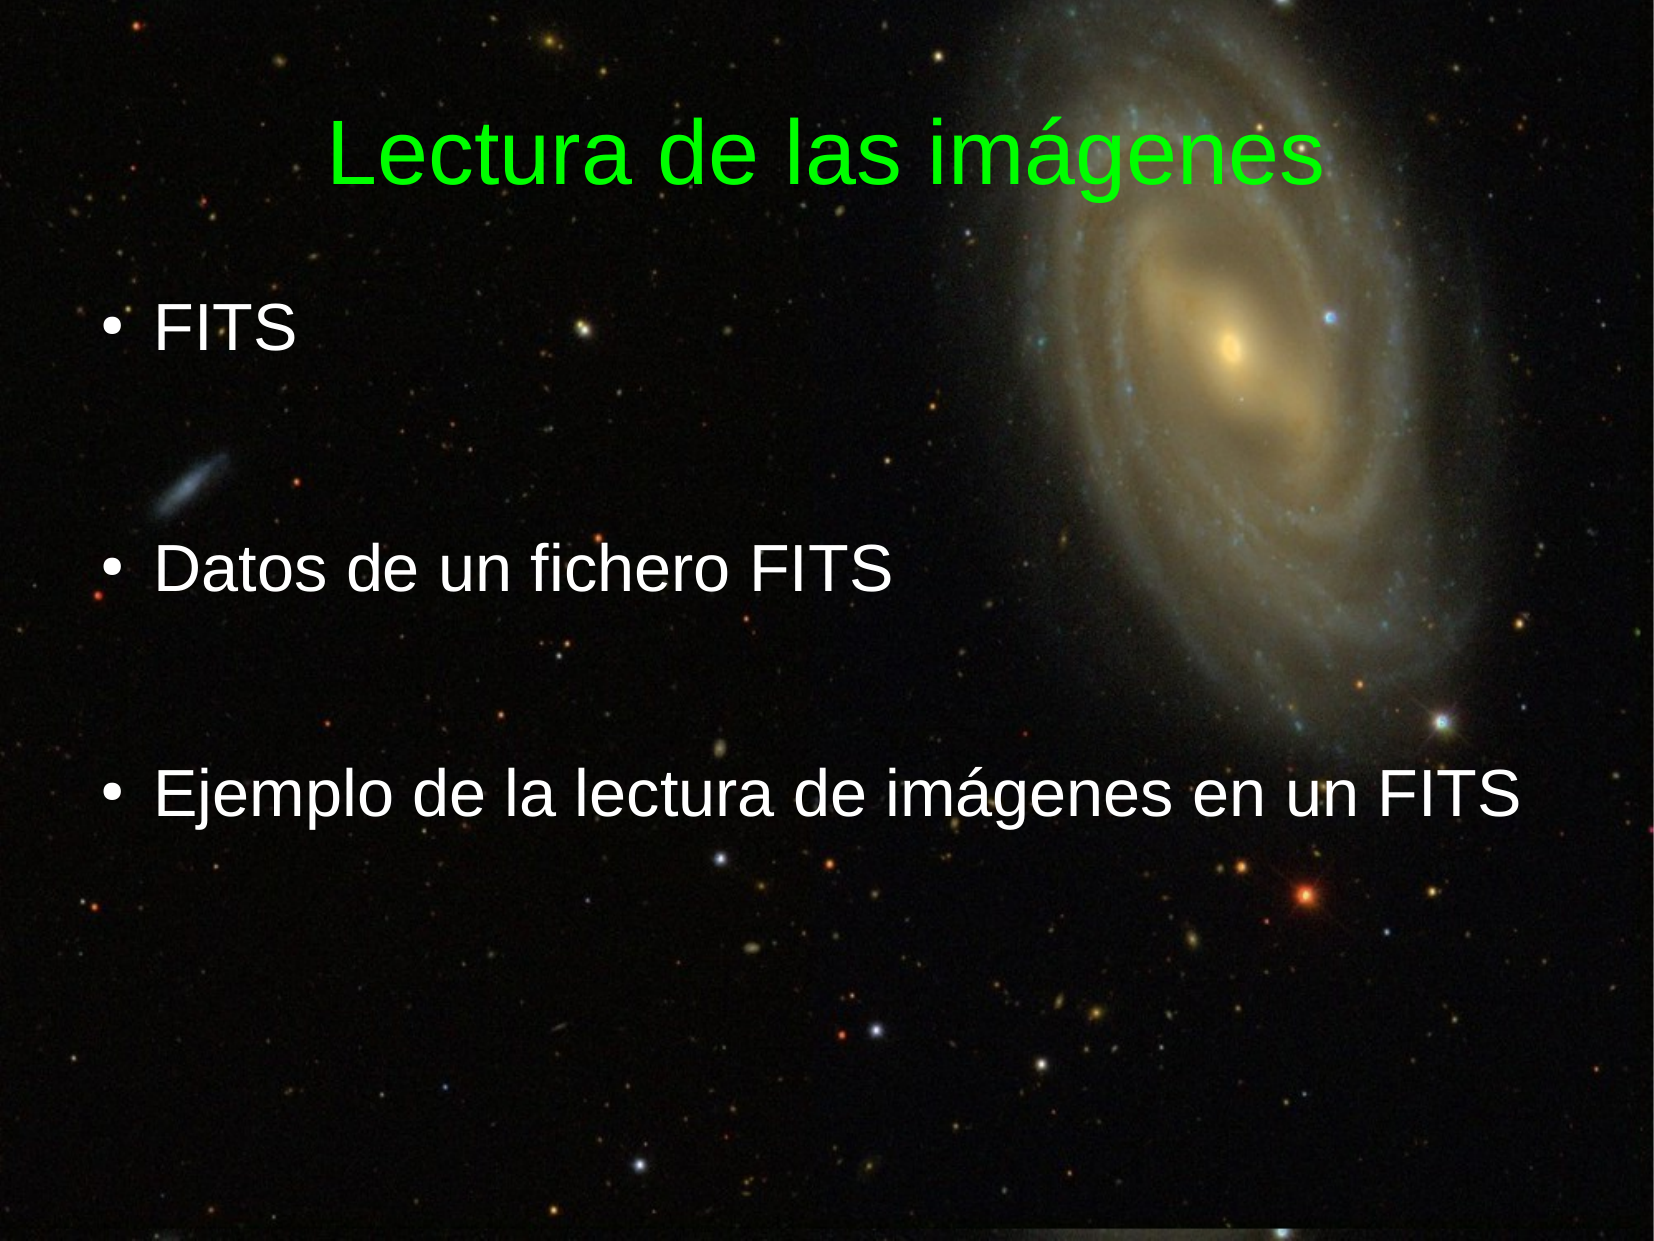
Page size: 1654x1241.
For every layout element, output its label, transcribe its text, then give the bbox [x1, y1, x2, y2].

picture [0, 0, 1654, 1241]
list Datos de un fichero FITS [82, 531, 1538, 674]
list FITS [82, 290, 1538, 414]
title Lectura de las imágenes [82, 49, 1571, 257]
list Ejemplo de la lectura de imágenes en un FITS [82, 755, 1538, 886]
